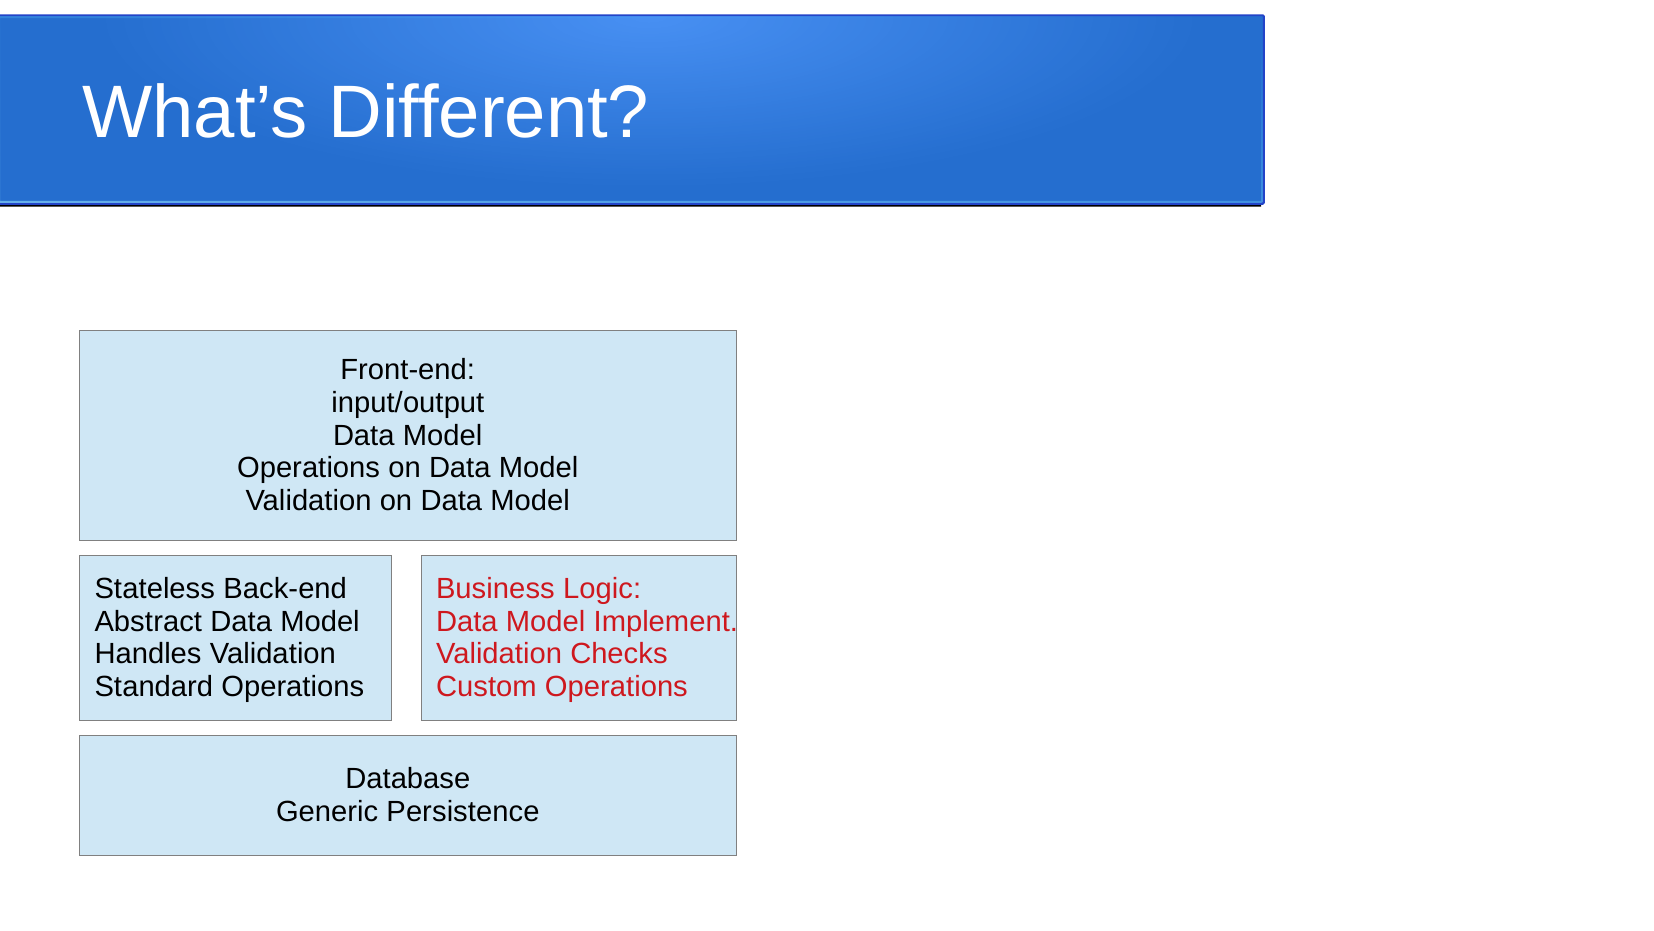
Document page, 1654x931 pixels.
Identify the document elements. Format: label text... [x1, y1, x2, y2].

text_box Stateless Back-end Abstract Data Model Handles Validation Standard Operations [79, 555, 392, 721]
title What’s Different? [82, 35, 1235, 189]
text_box Front-end: input/output Data Model Operations on Data Model Validation on Data Model [79, 330, 737, 541]
text_box Business Logic: Data Model Implement. Validation Checks Custom Operations [421, 555, 737, 721]
text_box Database Generic Persistence [79, 735, 737, 856]
